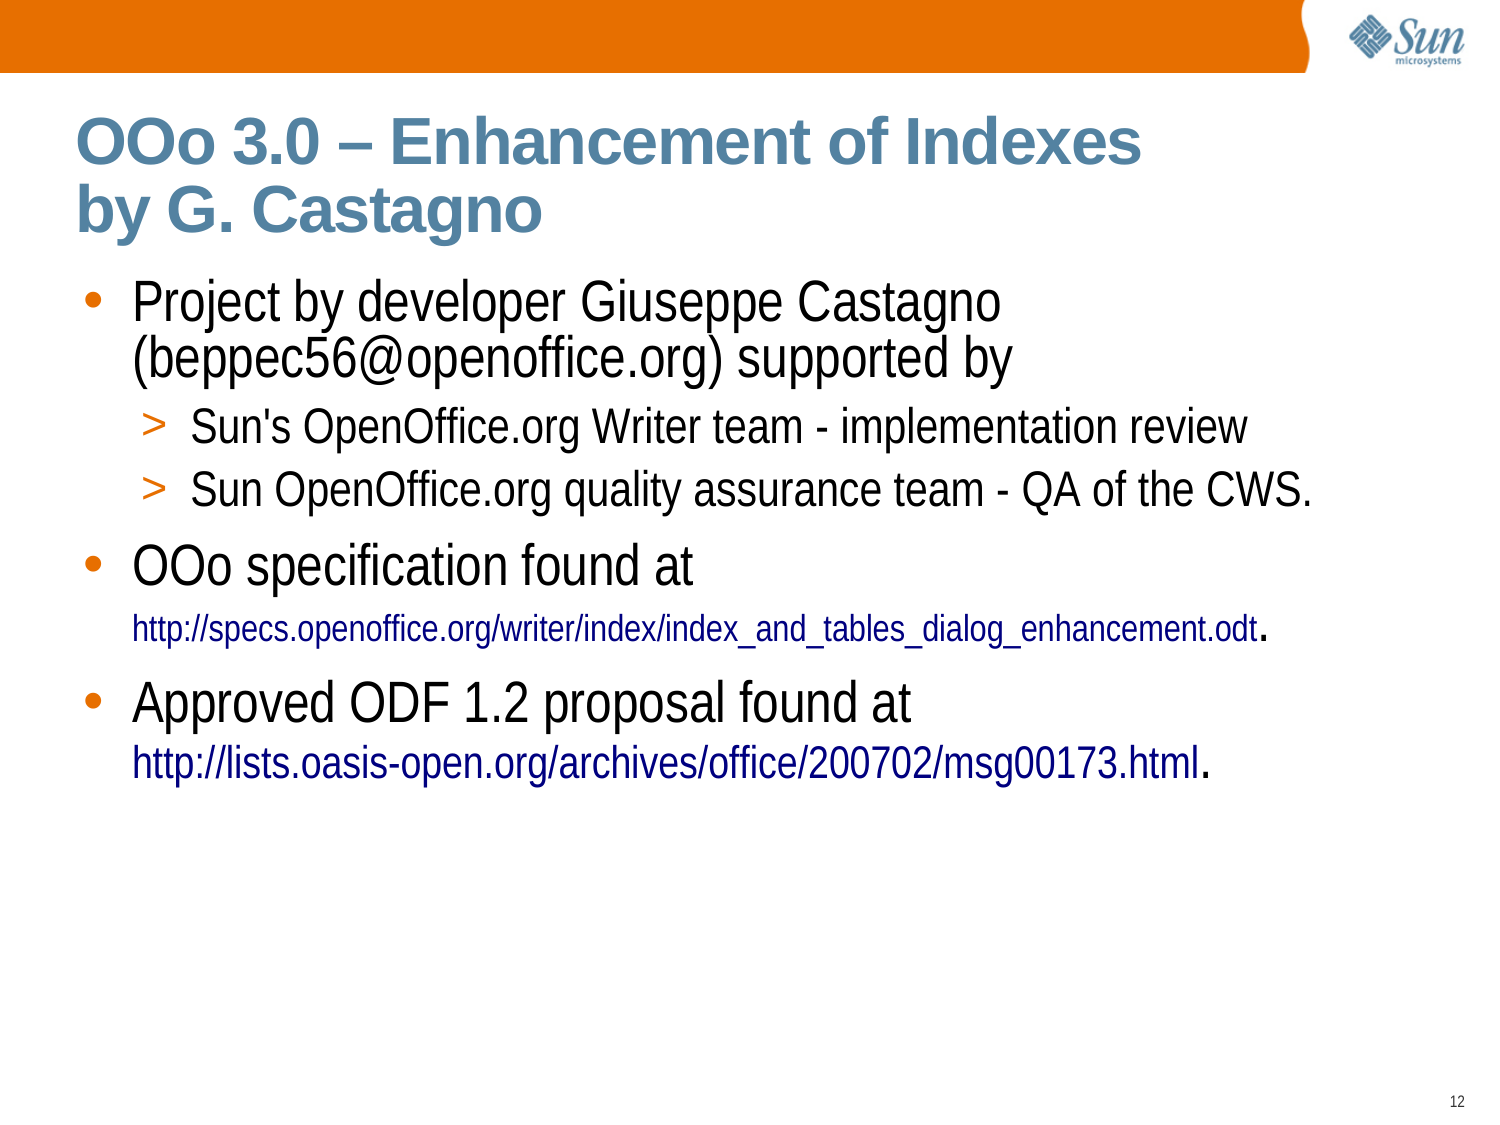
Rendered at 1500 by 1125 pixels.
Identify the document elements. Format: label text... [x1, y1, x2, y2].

picture [0, 0, 1500, 73]
list Project by developer Giuseppe Castagno (beppec56@openoffice.org) supported by Sun's OpenOffice.org Writer team - implementation review Sun OpenOffice.org quality assurance team - QA of the CWS. OOo specification found at http://specs.openoffice.org/writer/index/index_and_tables_dialog_enhancement.odt. Approved ODF 1.2 proposal found at http://lists.oasis-open.org/archives/office/200702/msg00173.html. [64, 275, 1401, 1080]
title OOo 3.0 – Enhancement of Indexes by G. Castagno [75, 111, 1437, 254]
